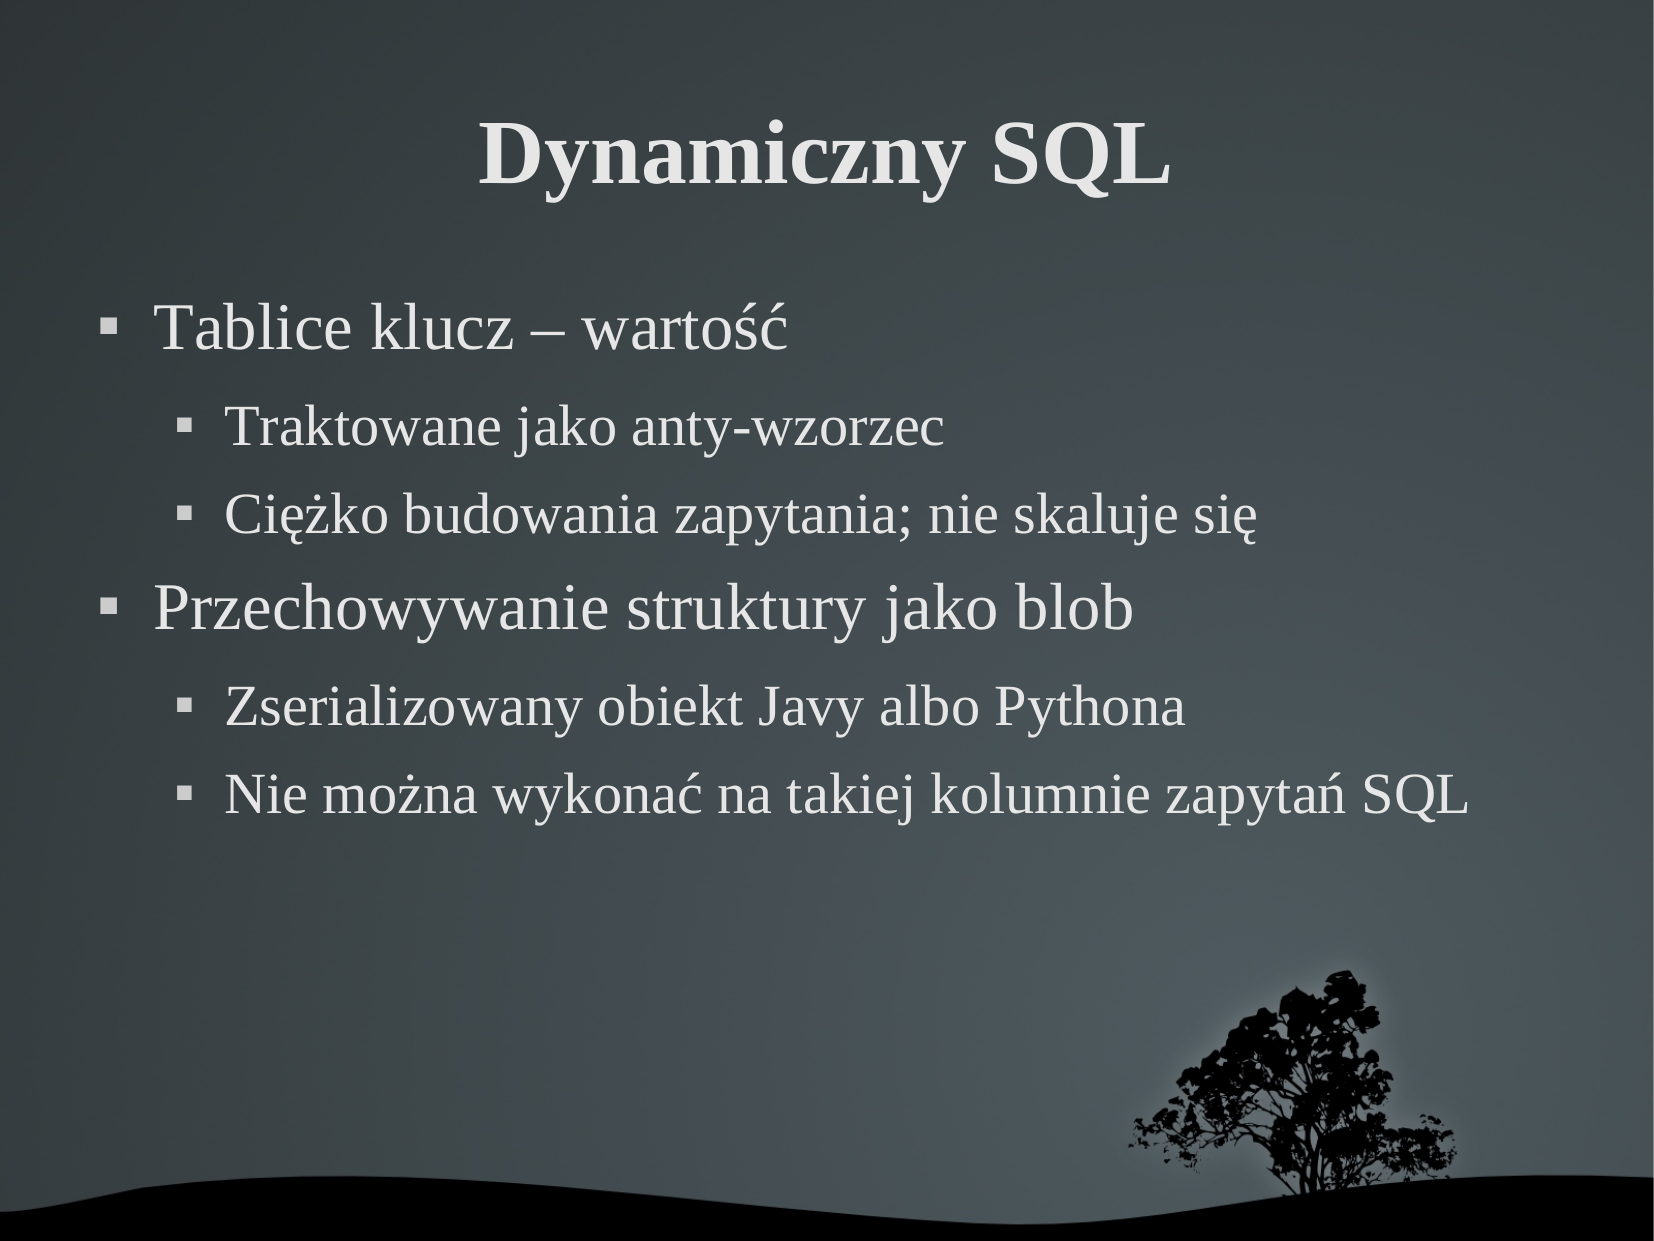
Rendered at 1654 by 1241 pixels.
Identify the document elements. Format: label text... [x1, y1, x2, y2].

title Dynamiczny SQL [82, 49, 1571, 257]
list Tablice klucz – wartość Traktowane jako anty-wzorzec Ciężko budowania zapytania; nie skaluje się Przechowywanie struktury jako blob Zserializowany obiekt Javy albo Pythona Nie można wykonać na takiej kolumnie zapytań SQL [82, 290, 1571, 1109]
picture [0, 0, 1654, 1241]
